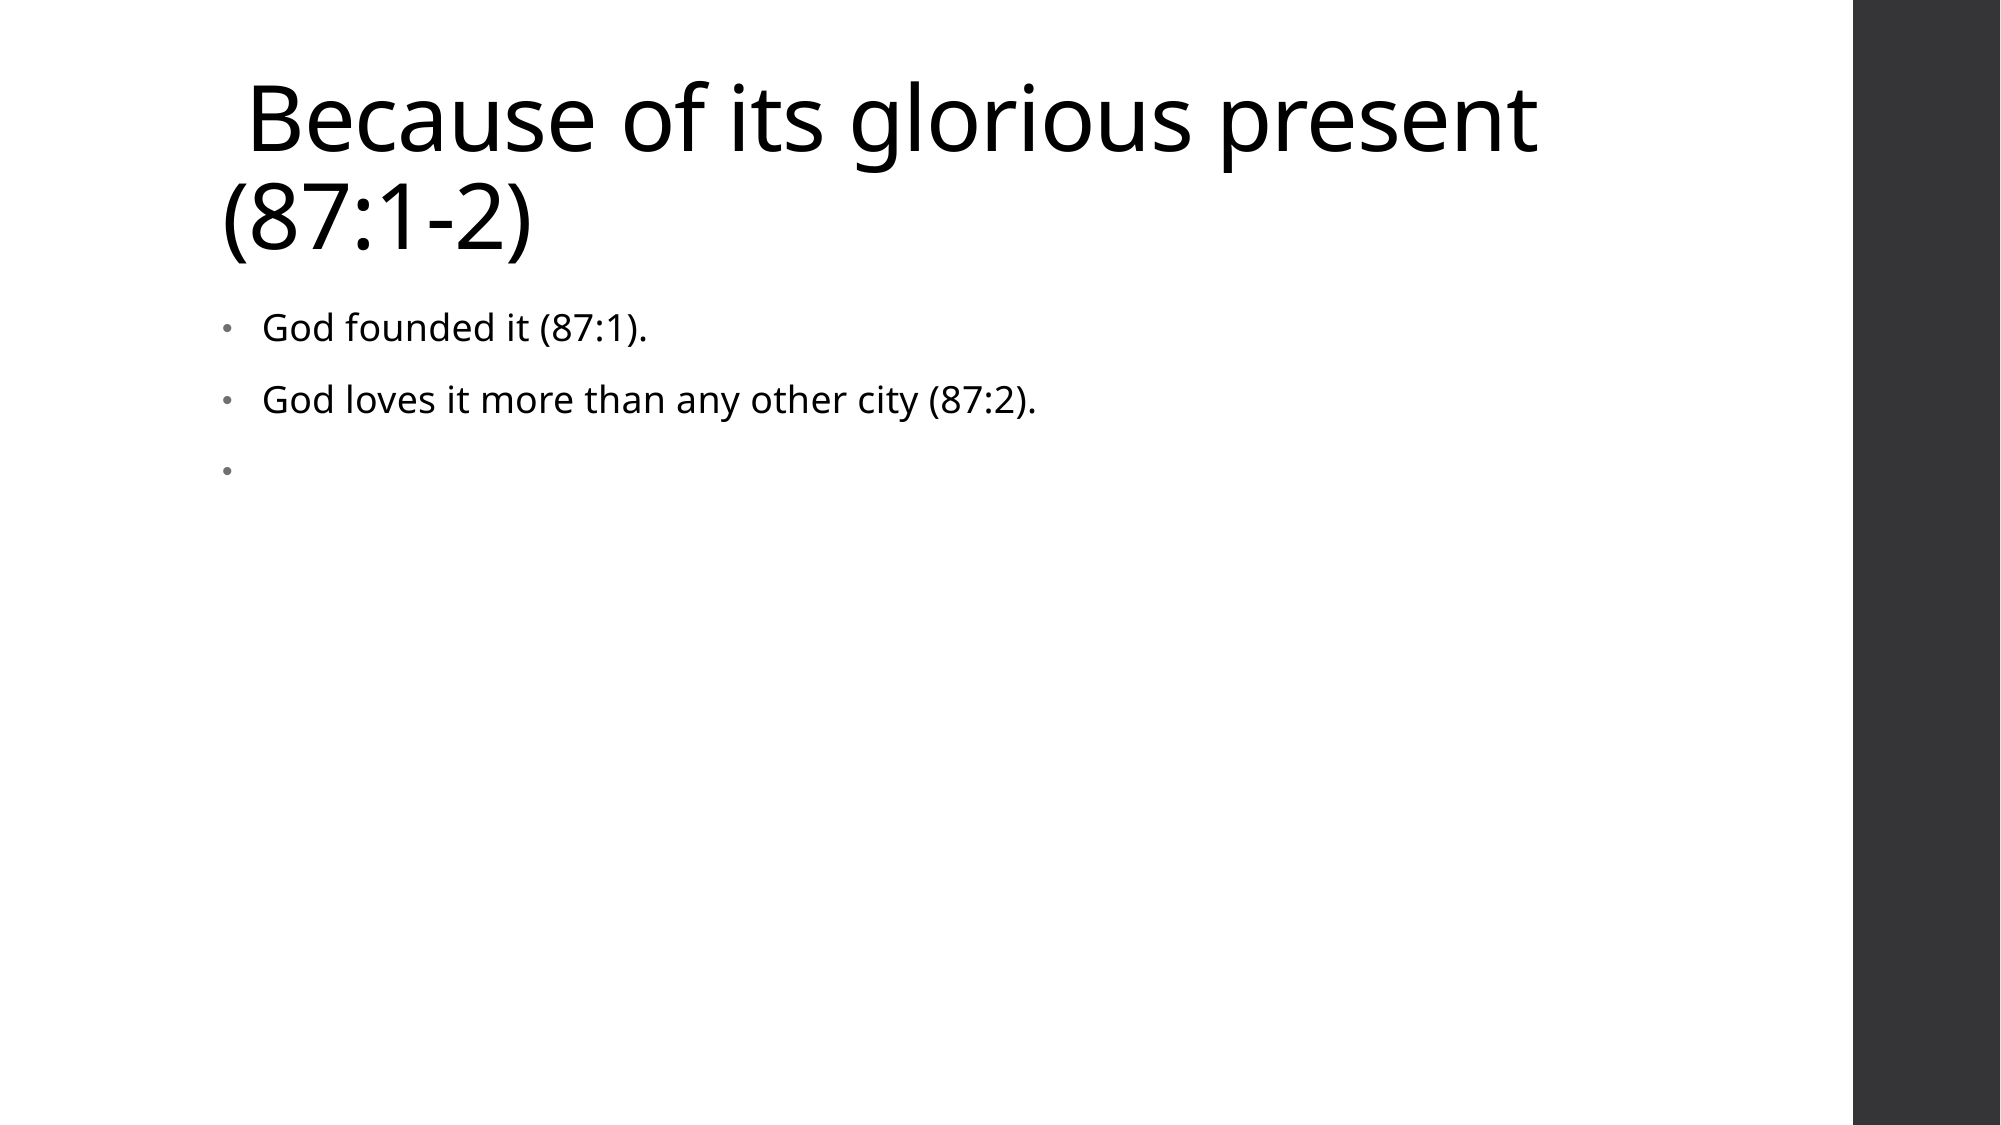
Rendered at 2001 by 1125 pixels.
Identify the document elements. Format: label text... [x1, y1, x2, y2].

list God founded it (87:1). God loves it more than any other city (87:2). [206, 299, 1617, 1014]
title Because of its glorious present (87:1-2) [206, 60, 1797, 278]
